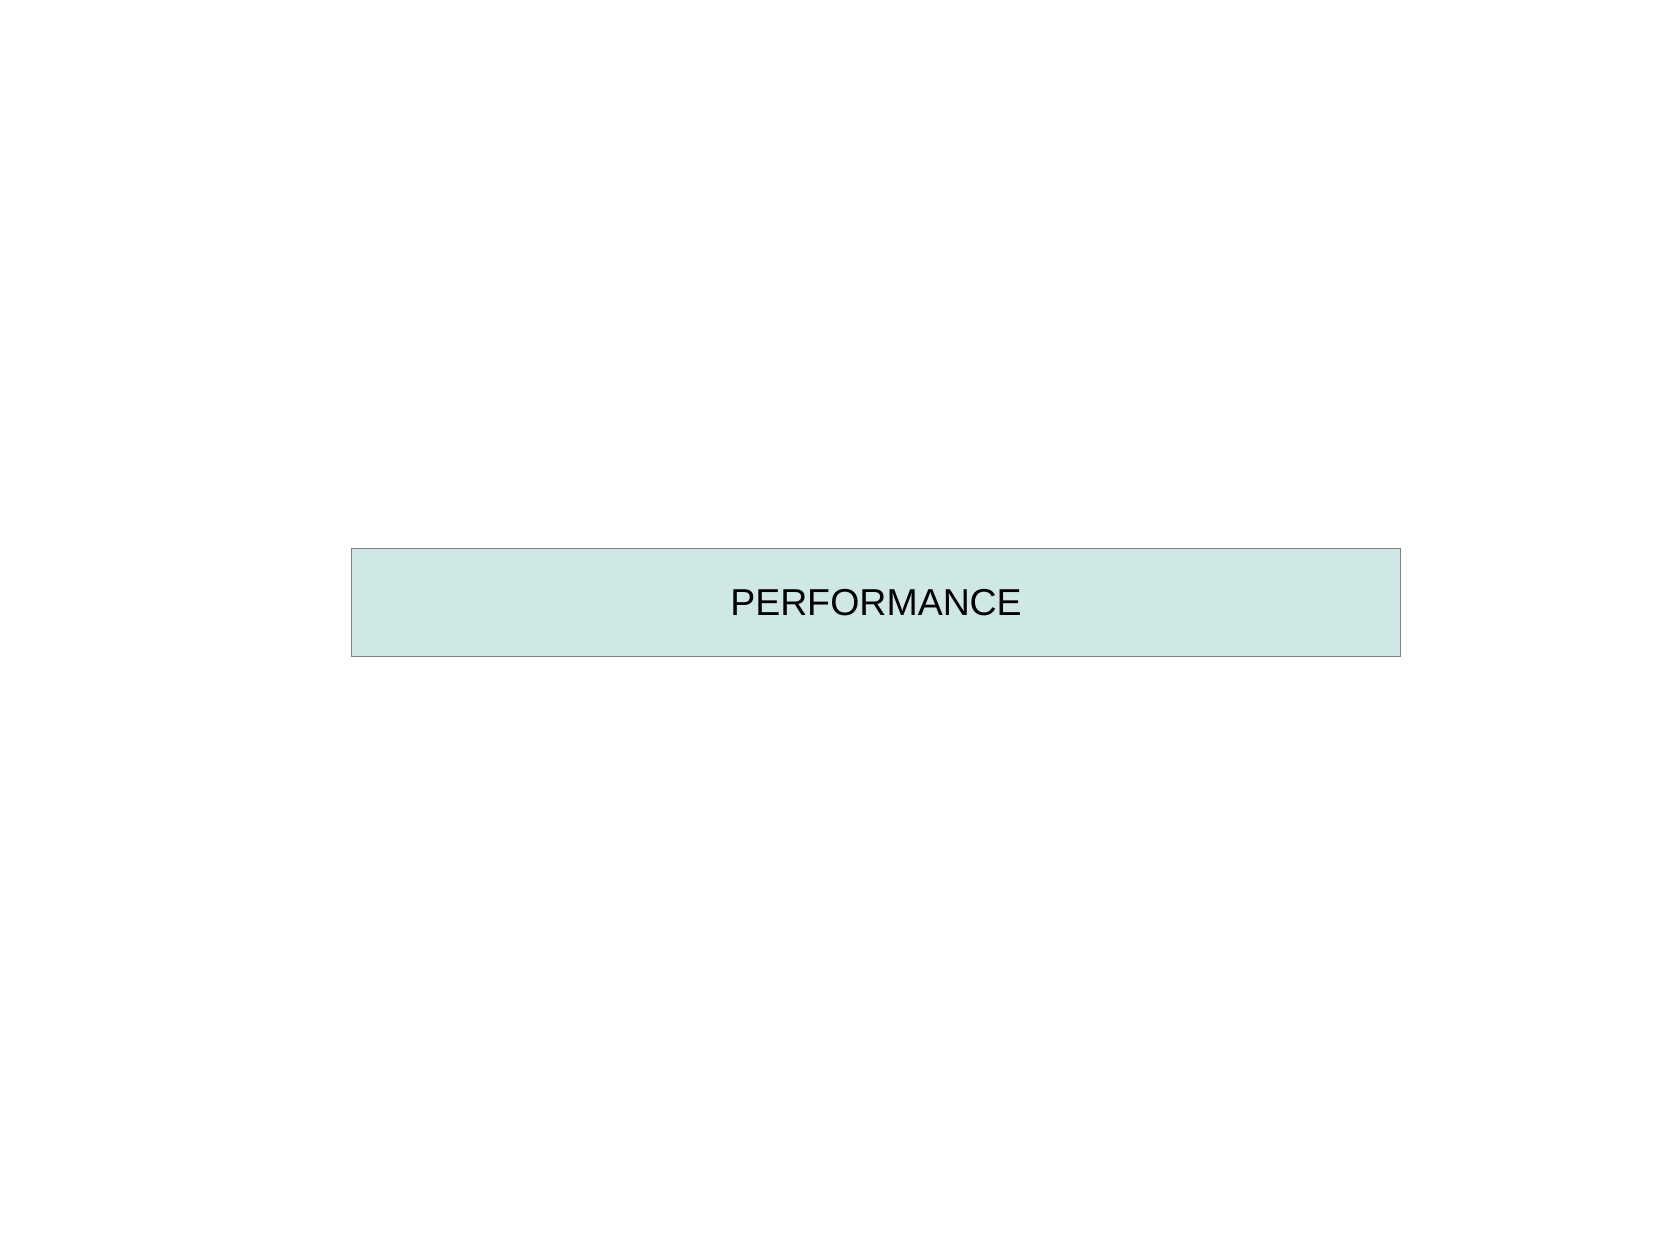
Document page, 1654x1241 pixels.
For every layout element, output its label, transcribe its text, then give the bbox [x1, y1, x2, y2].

text_box PERFORMANCE [351, 548, 1401, 657]
